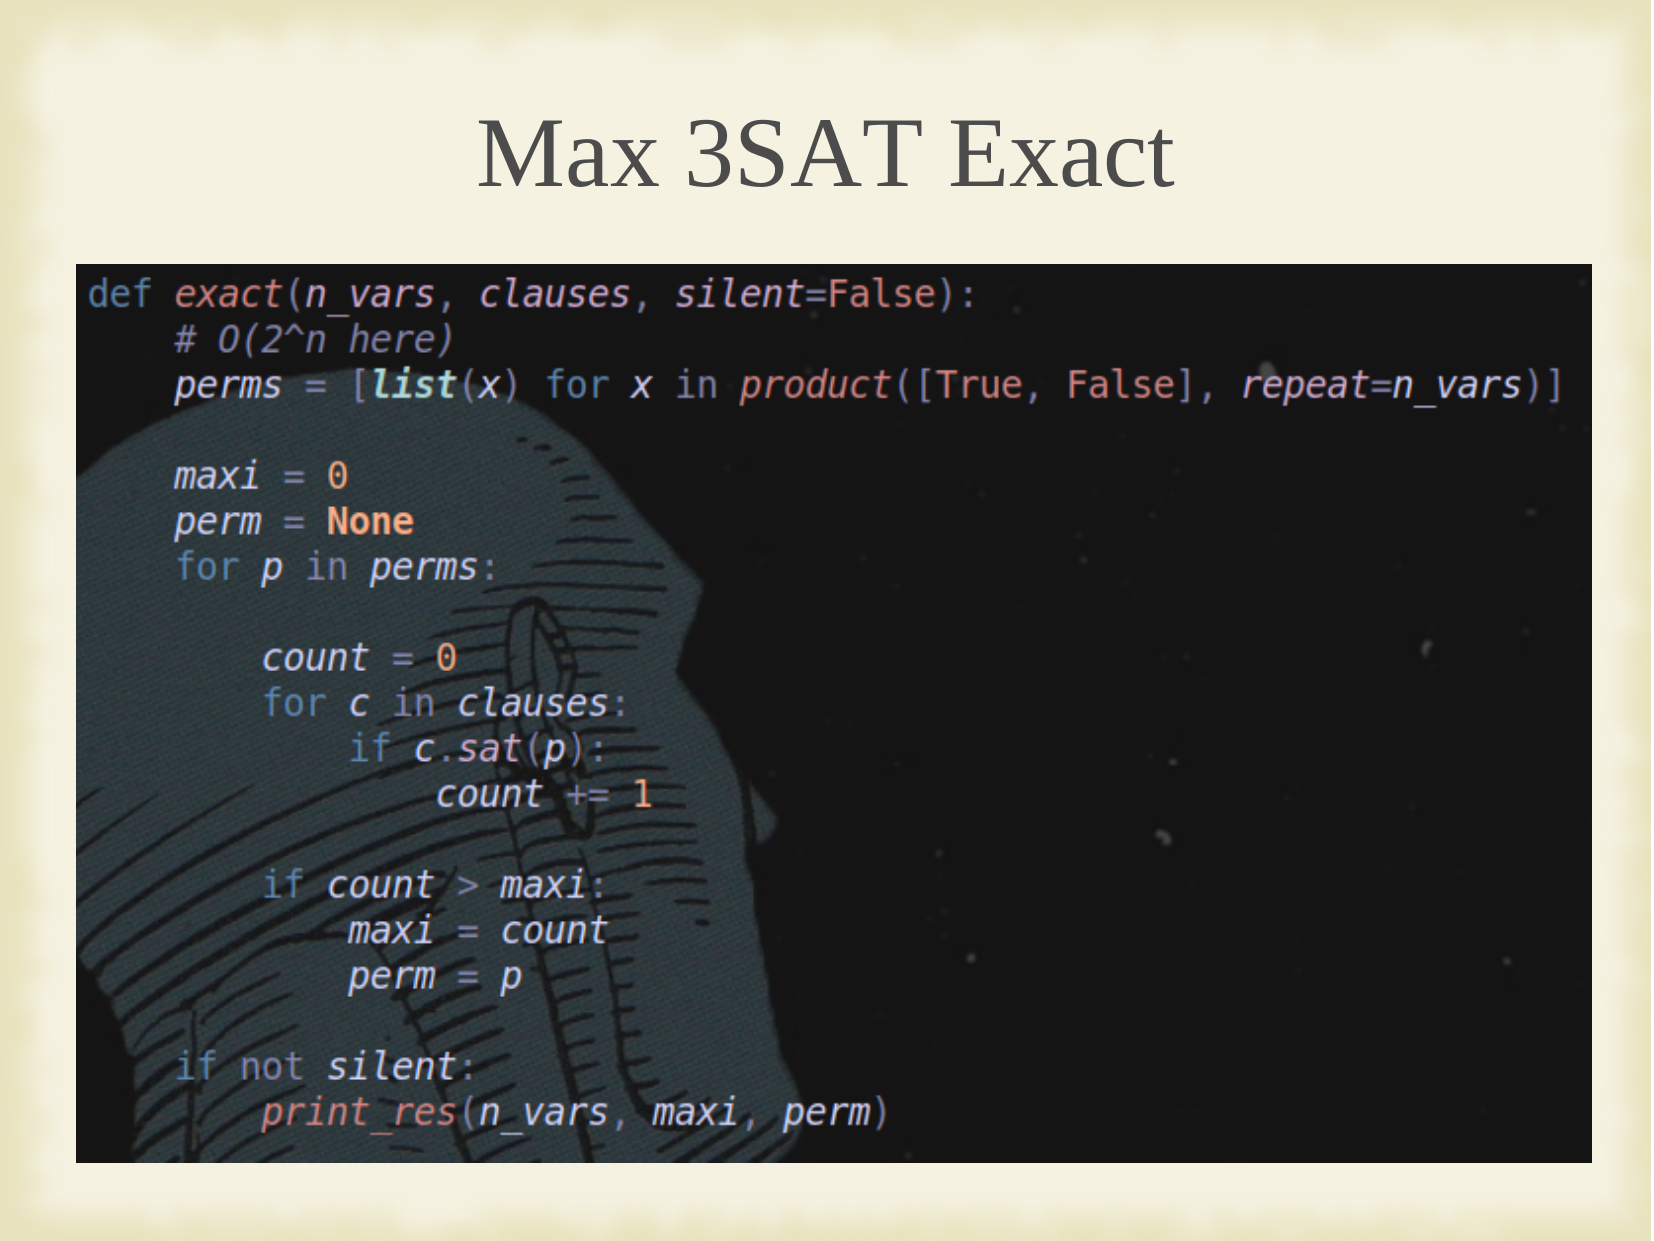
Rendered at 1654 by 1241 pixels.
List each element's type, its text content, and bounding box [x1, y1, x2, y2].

picture [0, 0, 1651, 1241]
title Max 3SAT Exact [82, 49, 1571, 257]
